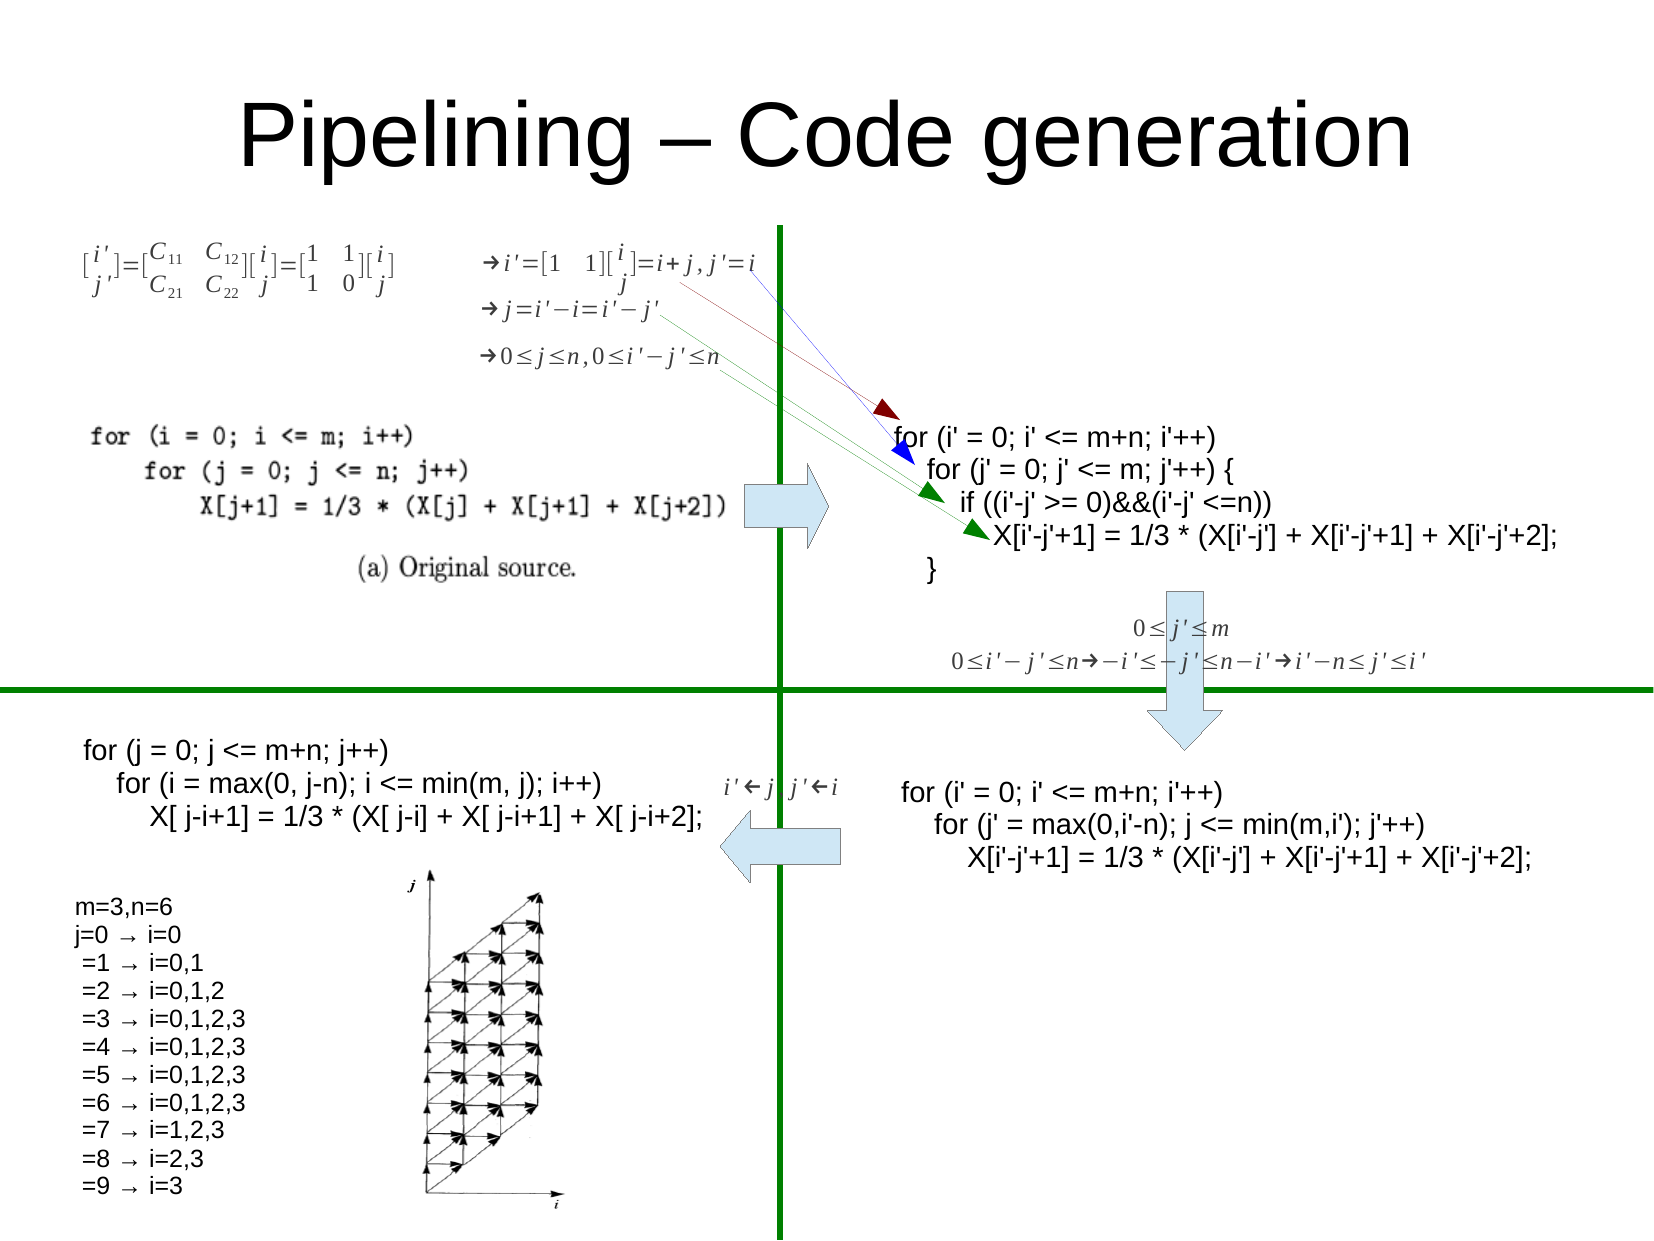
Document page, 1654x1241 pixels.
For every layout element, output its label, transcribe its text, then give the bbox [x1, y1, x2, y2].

picture [81, 415, 736, 594]
text_box [1166, 591, 1204, 615]
chart [703, 342, 726, 357]
text_box [720, 810, 841, 883]
chart [472, 342, 726, 371]
text_box for (i' = 0; i' <= m+n; i'++) for (j' = max(0,i'-n); j <= min(m,i'); j'++) X[i'-j'+1] = 1/3 * (X[i'-j'] + X[i'-j'+1] + X[i'-j'+2]; [886, 768, 1576, 904]
chart [1126, 615, 1235, 643]
title Pipelining – Code generation [82, 31, 1571, 239]
chart [75, 234, 401, 302]
text_box [1147, 676, 1223, 751]
chart [473, 238, 762, 324]
text_box [744, 463, 829, 549]
text_box for (i' = 0; i' <= m+n; i'++) for (j' = 0; j' <= m; j'++) { if ((i'-j' >= 0)&&(i'-j' <=n)) X[i'-j'+1] = 1/3 * (X[i'-j'] + X[i'-j'+1] + X[i'-j'+2]; } [879, 413, 1585, 592]
chart [717, 773, 845, 801]
text_box for (j = 0; j <= m+n; j++) for (i = max(0, j-n); i <= min(m, j); i++) X[ j-i+1] = 1/3 * (X[ j-i] + X[ j-i+1] + X[ j-i+2]; [68, 726, 729, 862]
picture [403, 867, 574, 1215]
text_box [1166, 643, 1204, 647]
chart [945, 647, 1433, 676]
text_box m=3,n=6 j=0 → i=0 =1 → i=0,1 =2 → i=0,1,2 =3 → i=0,1,2,3 =4 → i=0,1,2,3 =5 → i=0,1,2,3 =6 → i=0,1,2,3 =7 → i=1,2,3 =8 → i=2,3 =9 → i=3 [60, 885, 358, 1208]
